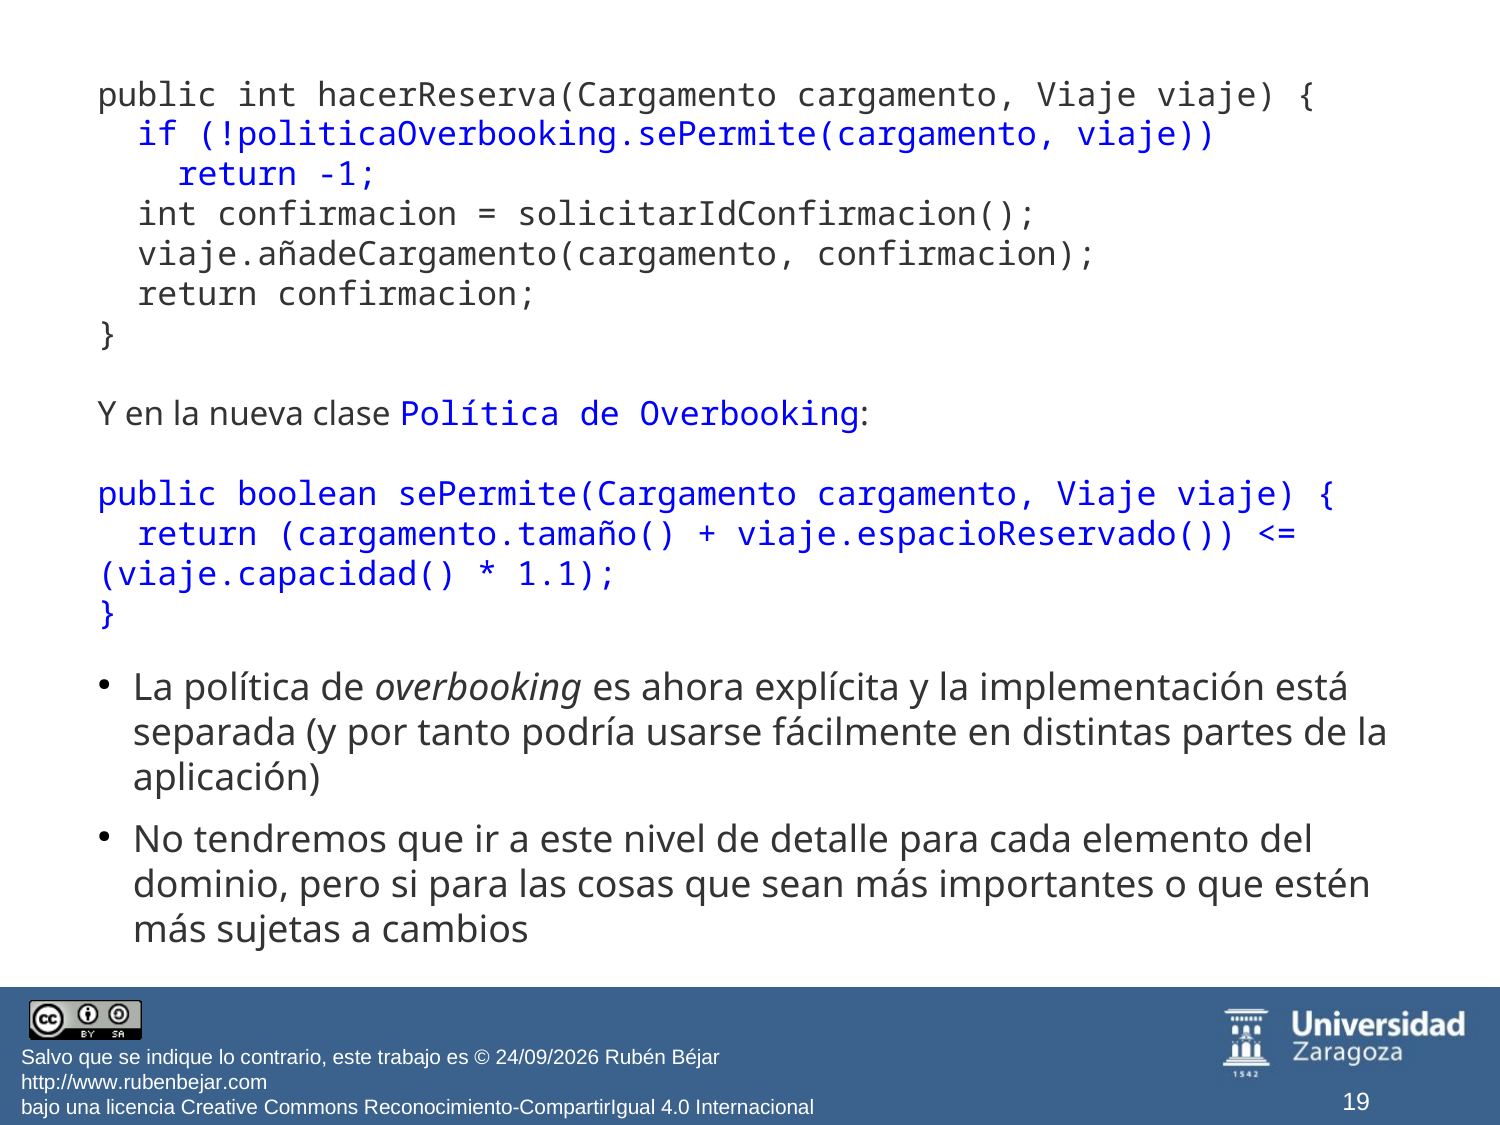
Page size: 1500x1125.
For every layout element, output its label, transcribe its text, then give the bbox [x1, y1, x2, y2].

picture [0, 987, 1500, 1125]
list public int hacerReserva(Cargamento cargamento, Viaje viaje) { if (!politicaOverbooking.sePermite(cargamento, viaje)) return -1; int confirmacion = solicitarIdConfirmacion(); viaje.añadeCargamento(cargamento, confirmacion); return confirmacion; } Y en la nueva clase Política de Overbooking: public boolean sePermite(Cargamento cargamento, Viaje viaje) { return (cargamento.tamaño() + viaje.espacioReservado()) <= (viaje.capacidad() * 1.1); } [82, 64, 1418, 638]
list La política de overbooking es ahora explícita y la implementación está separada (y por tanto podría usarse fácilmente en distintas partes de la aplicación) No tendremos que ir a este nivel de detalle para cada elemento del dominio, pero si para las cosas que sean más importantes o que estén más sujetas a cambios [82, 655, 1418, 969]
